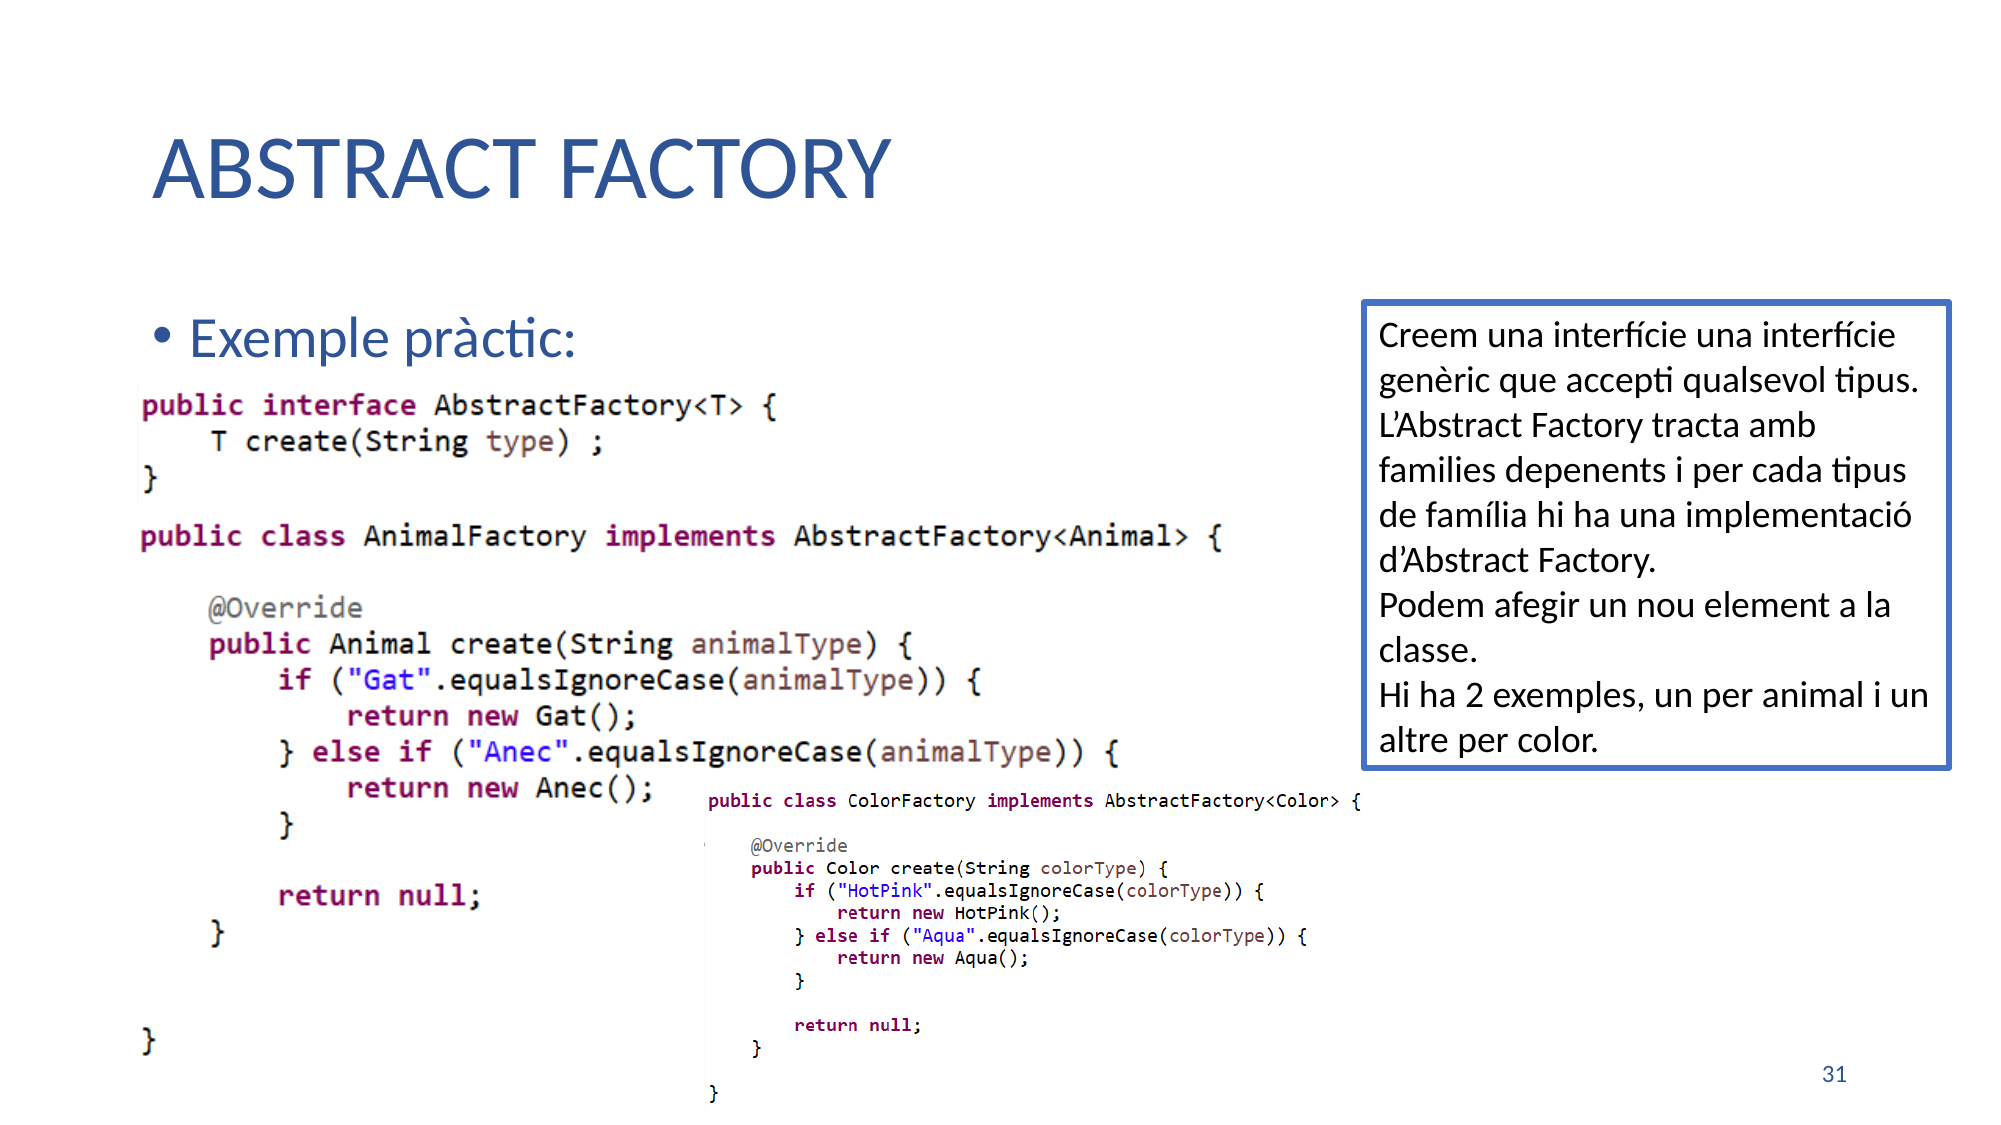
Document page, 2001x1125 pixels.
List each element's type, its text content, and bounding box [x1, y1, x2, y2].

list Exemple pràctic: [137, 299, 1863, 1014]
slide_number <number> [1412, 1042, 1863, 1103]
text_box Creem una interfície una interfície genèric que accepti qualsevol tipus. L’Abstract Factory tracta amb families depenents i per cada tipus de família hi ha una implementació d’Abstract Factory. Podem afegir un nou element a la classe. Hi ha 2 exemples, un per animal i un altre per color. [1363, 302, 1949, 768]
picture [137, 384, 785, 503]
picture [137, 518, 1364, 1109]
title ABSTRACT FACTORY [137, 59, 1863, 278]
